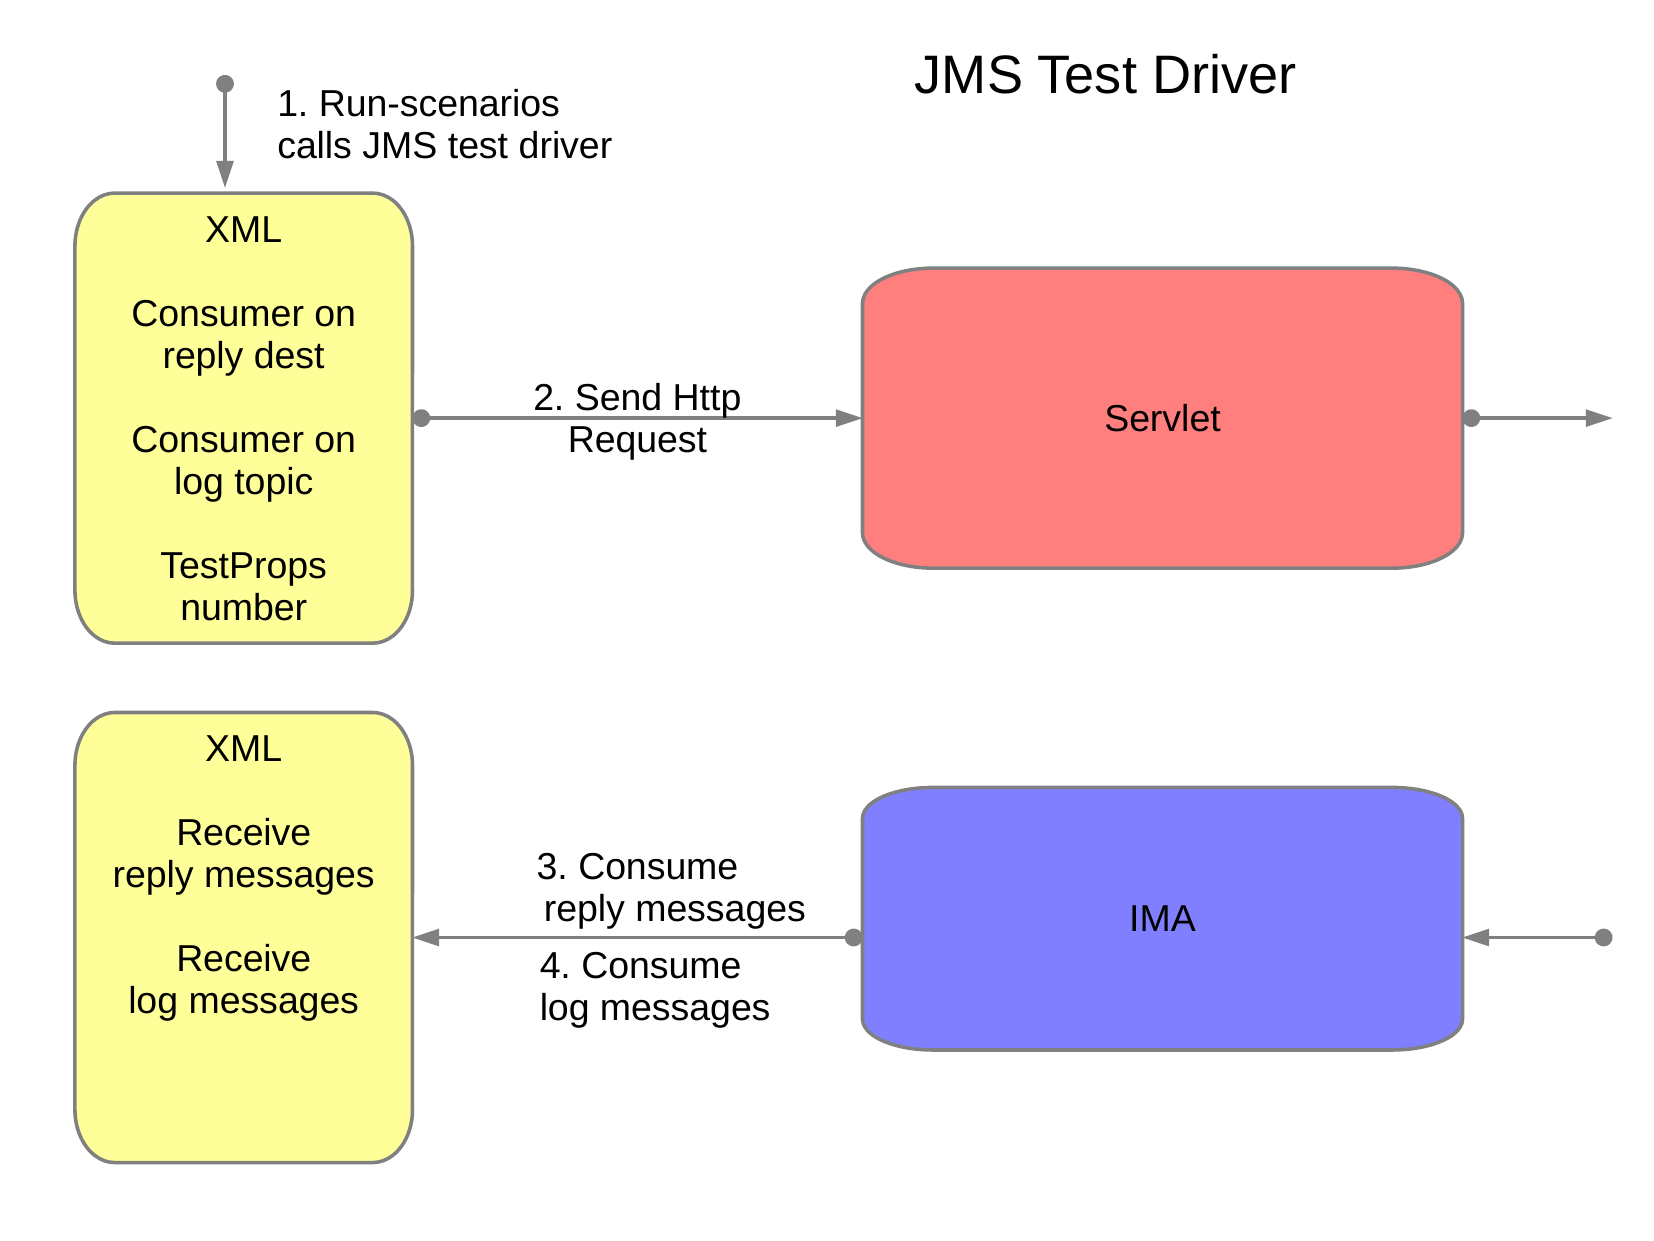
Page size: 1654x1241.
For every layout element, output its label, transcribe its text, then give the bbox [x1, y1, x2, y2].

text_box IMA [862, 787, 1463, 1051]
text_box XML Consumer on reply dest Consumer on log topic TestProps number [74, 193, 413, 644]
text_box 1. Run-scenarios calls JMS test driver [262, 75, 638, 174]
text_box 3. Consume reply messages [450, 838, 826, 938]
text_box XML Receive reply messages Receive log messages [74, 712, 413, 1163]
text_box JMS Test Driver [900, 37, 1576, 113]
text_box 4. Consume log messages [525, 937, 826, 1037]
text_box Servlet [862, 268, 1463, 569]
